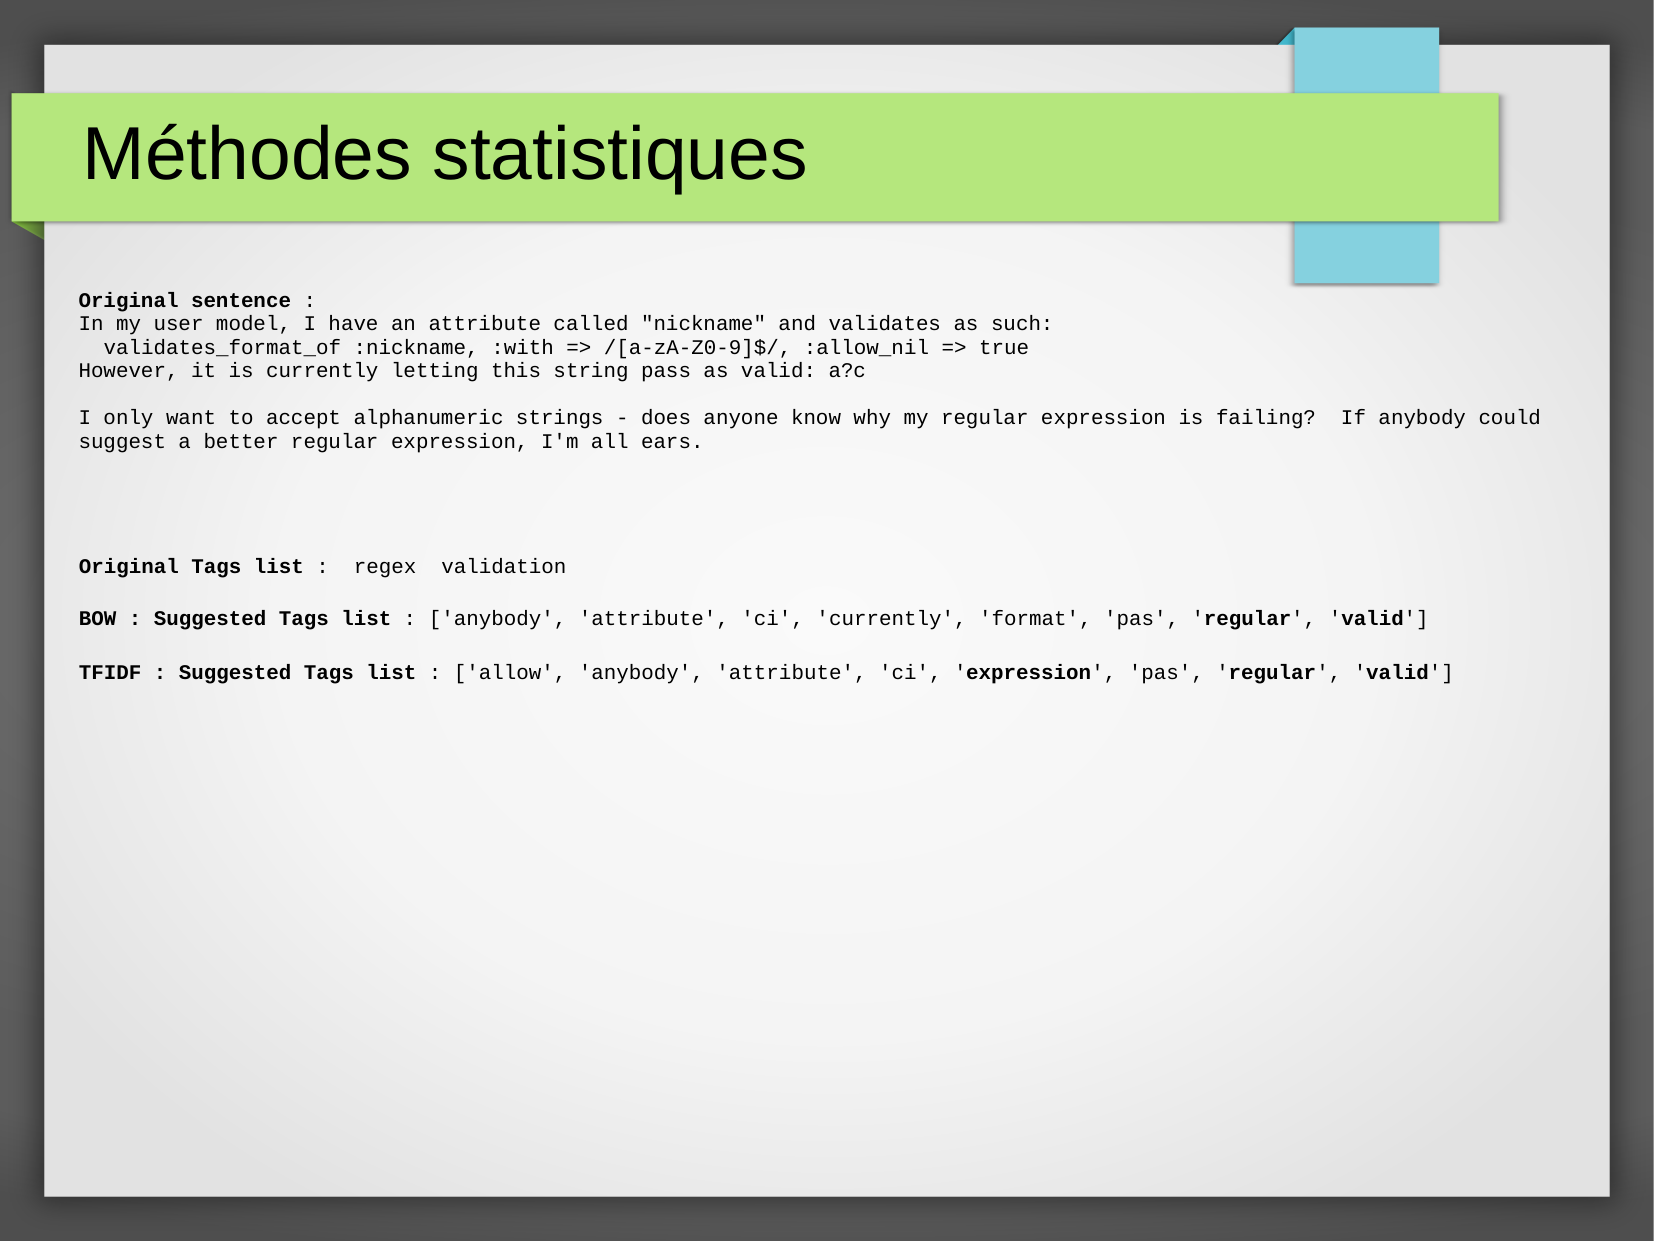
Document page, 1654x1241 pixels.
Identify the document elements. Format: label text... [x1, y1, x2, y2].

title Méthodes statistiques [82, 94, 1477, 213]
text_box TFIDF : Suggested Tags list : ['allow', 'anybody', 'attribute', 'ci', 'expression', 'pas', 'regular', 'valid'] [63, 654, 1469, 693]
picture [0, 0, 1654, 1241]
text_box BOW : Suggested Tags list : ['anybody', 'attribute', 'ci', 'currently', 'format', 'pas', 'regular', 'valid'] [63, 601, 1444, 640]
text_box Original Tags list : regex validation [63, 549, 581, 588]
text_box Original sentence : In my user model, I have an attribute called "nickname" and validates as such: validates_format_of :nickname, :with => /[a-zA-Z0-9]$/, :allow_nil => true However, it is currently letting this string pass as valid: a?c I only want to accept alphanumeric strings - does anyone know why my regular expression is failing? If anybody could suggest a better regular expression, I'm all ears. [63, 282, 1565, 486]
